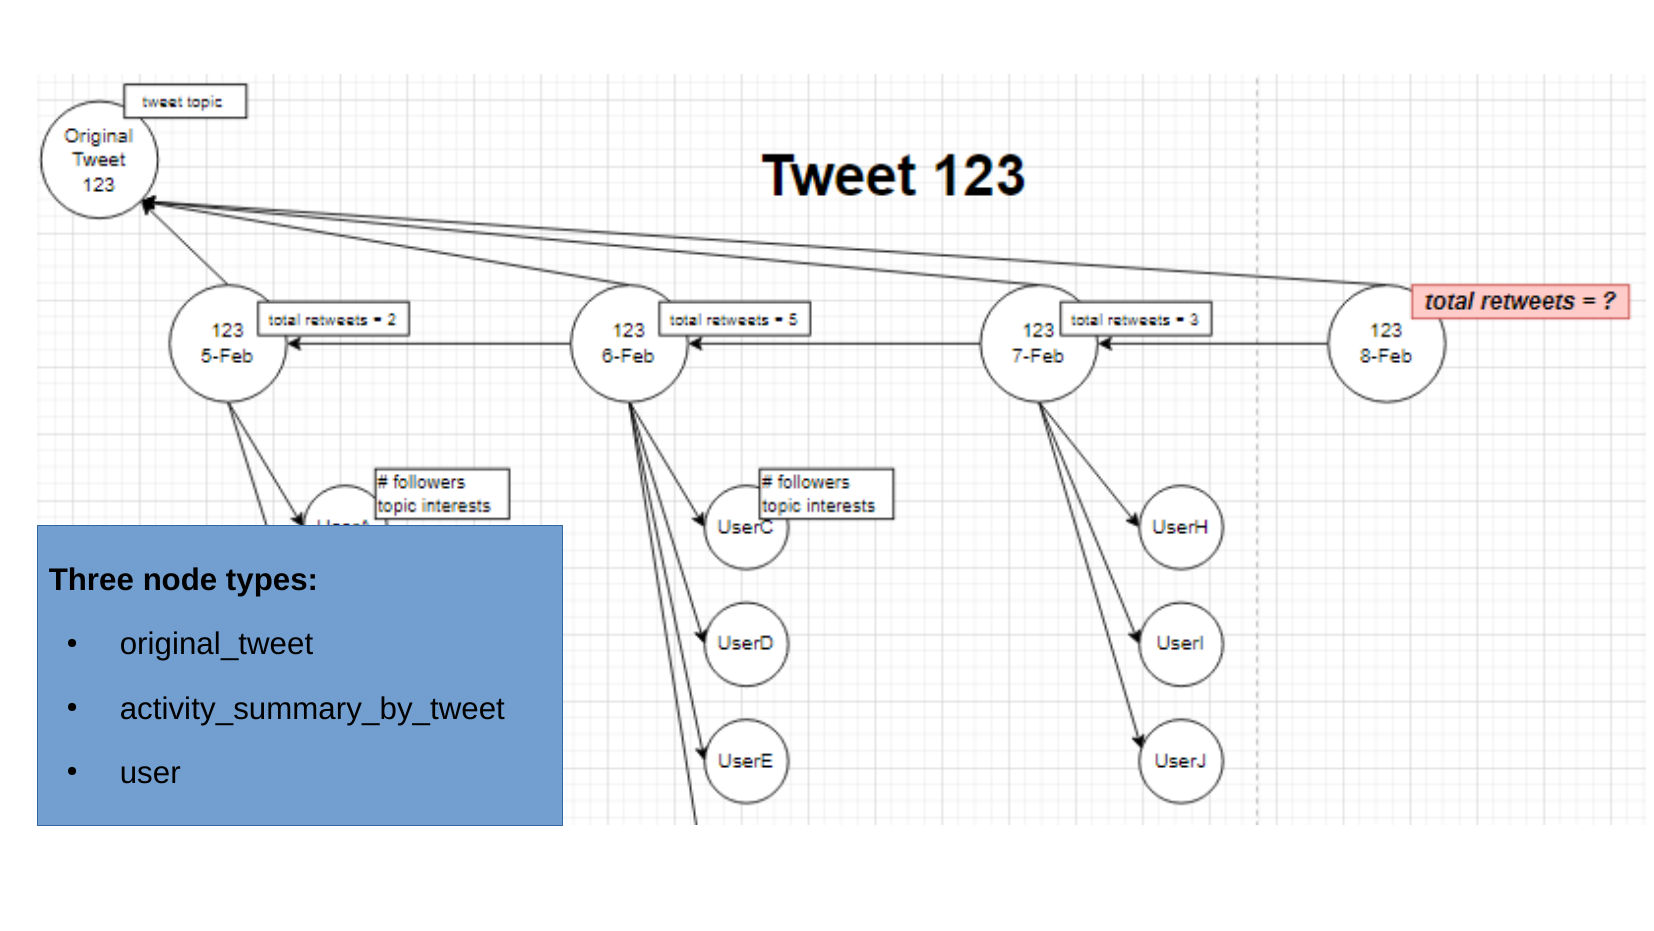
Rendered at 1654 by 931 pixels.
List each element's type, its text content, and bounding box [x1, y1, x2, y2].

list Three node types: original_tweet activity_summary_by_tweet user [48, 562, 526, 826]
picture [37, 74, 1646, 826]
text_box [37, 525, 563, 826]
